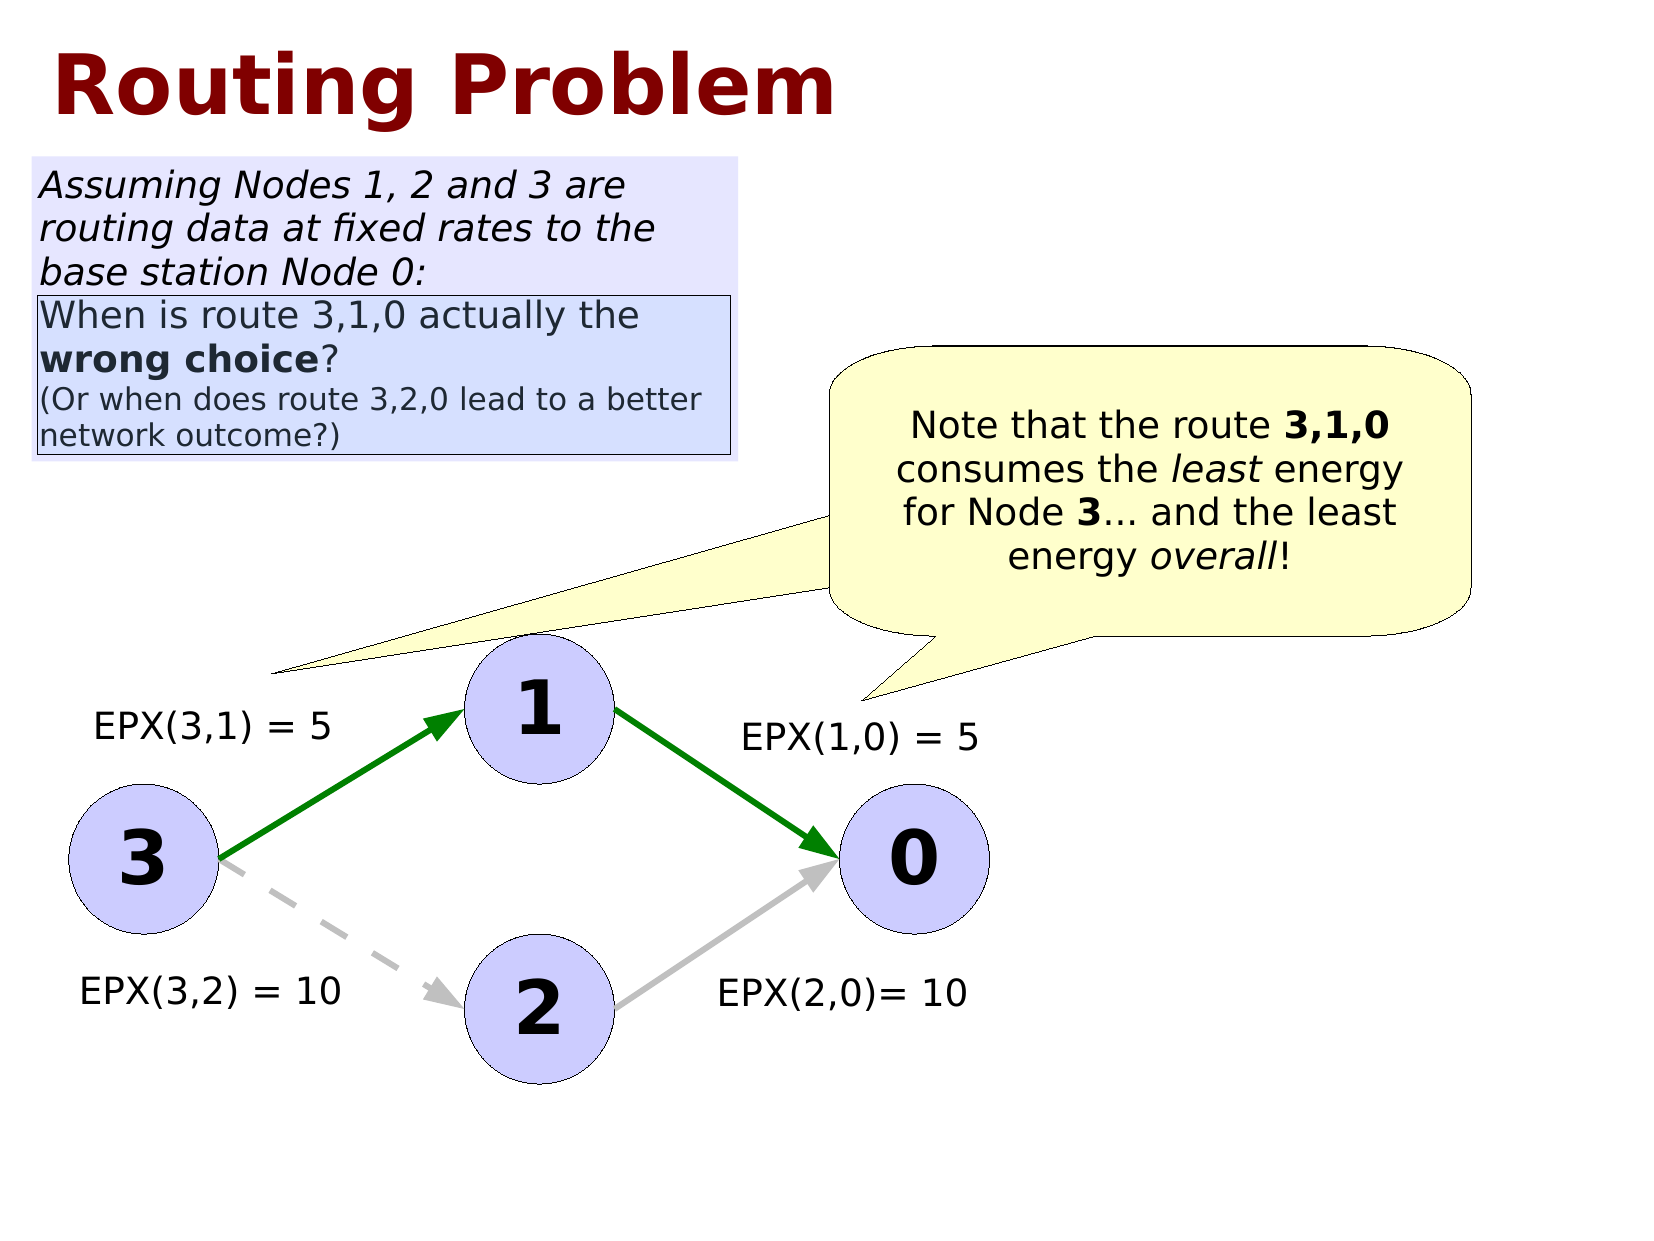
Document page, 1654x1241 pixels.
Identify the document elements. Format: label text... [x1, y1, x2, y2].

text_box EPX(1,0) = 5 [725, 708, 996, 768]
text_box Note that the route 3,1,0 consumes the least energy for Node 3... [271, 515, 829, 674]
text_box EPX(3,1) = 5 [78, 697, 348, 756]
text_box EPX(3,2) = 10 [64, 962, 358, 1021]
text_box 0 [839, 784, 990, 935]
text_box EPX(2,0)= 10 [701, 964, 984, 1055]
title Routing Problem [51, 0, 1654, 173]
text_box [37, 295, 731, 455]
text_box 2 [464, 934, 615, 1085]
text_box 1 [464, 634, 615, 785]
text_box 3 [68, 784, 219, 935]
text_box Assuming Nodes 1, 2 and 3 are routing data at fixed rates to the base station Node 0: When is route 3,1,0 actually the wrong choice? (Or when does route 3,2,0 lead to a better network outcome?) [31, 156, 739, 462]
text_box Note that the route 3,1,0 consumes the least energy for Node 3... and the least energy overall! [829, 346, 1472, 701]
